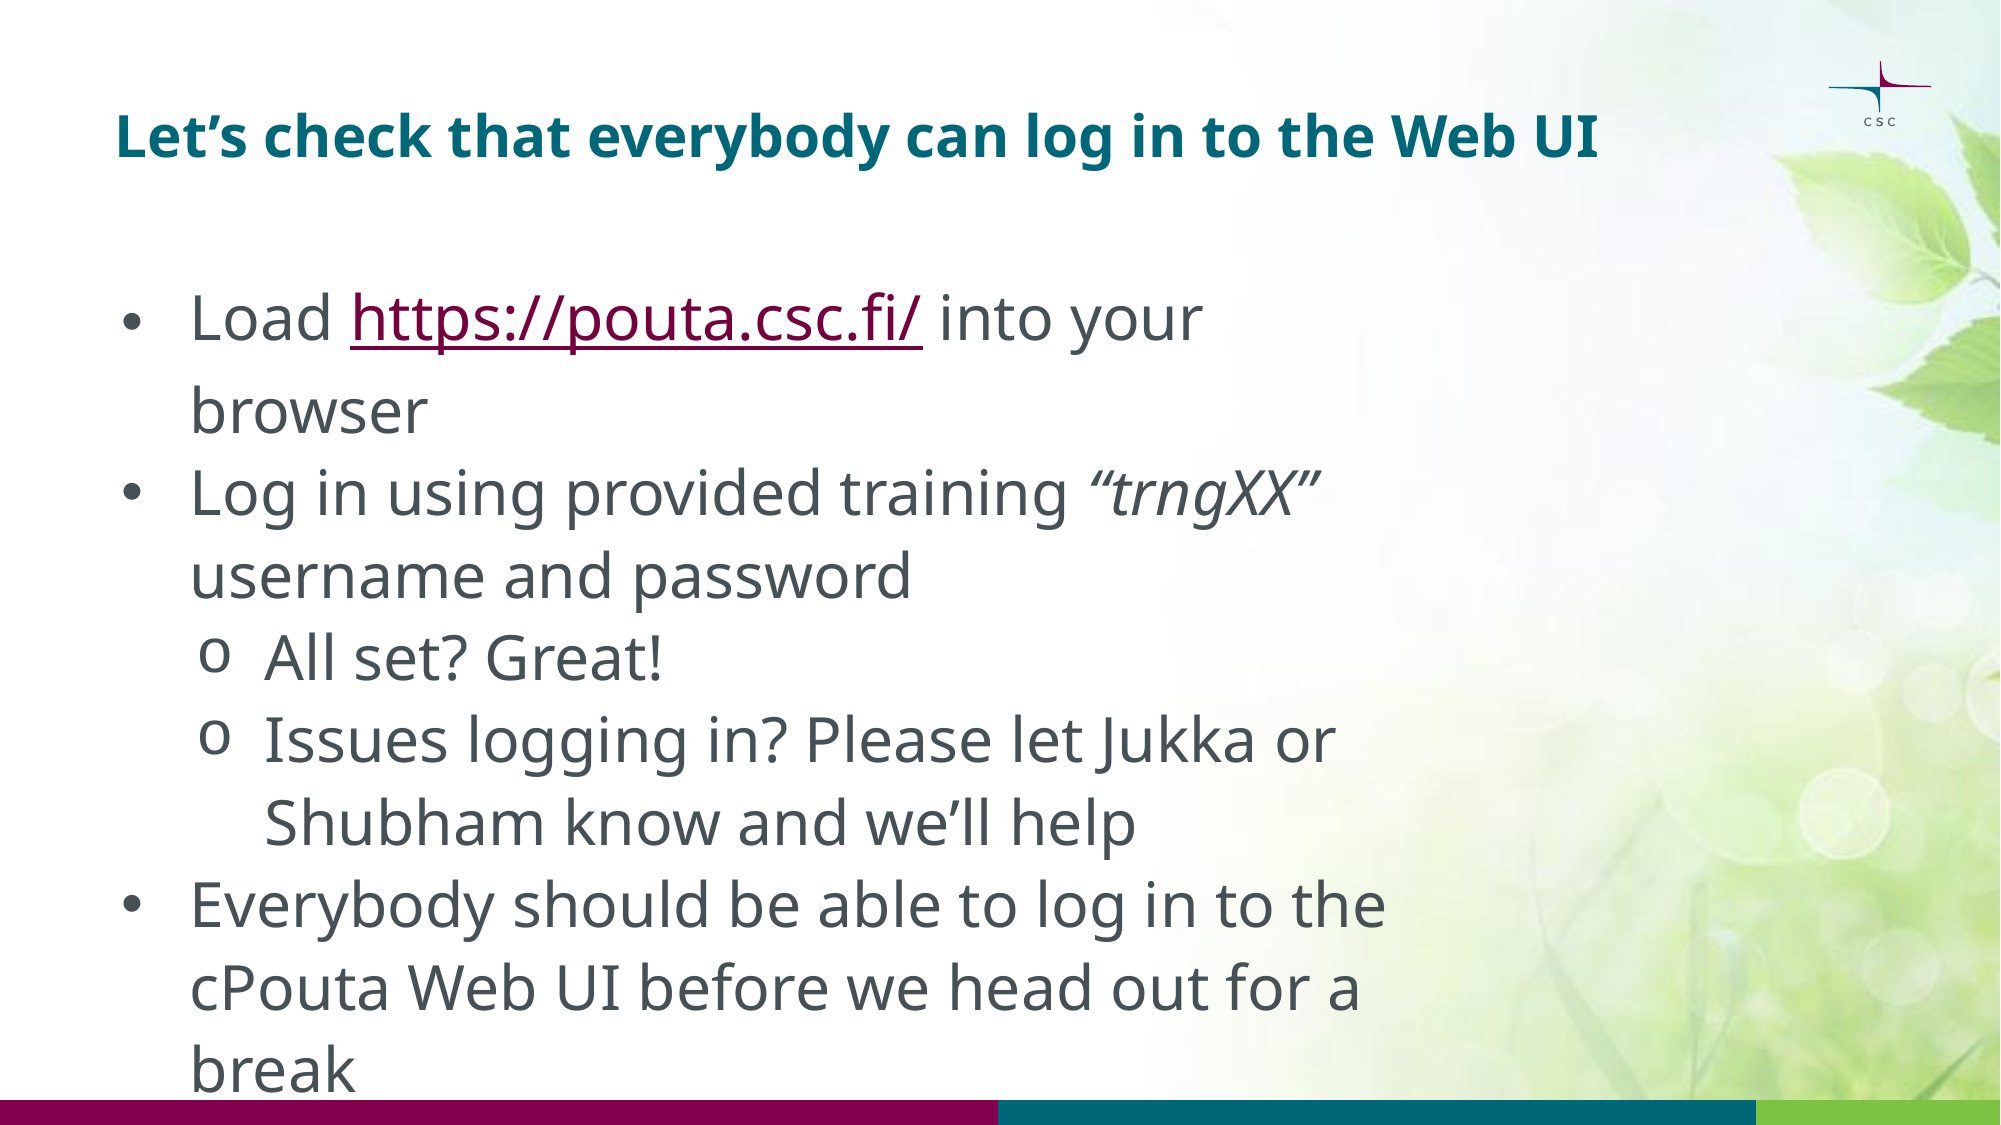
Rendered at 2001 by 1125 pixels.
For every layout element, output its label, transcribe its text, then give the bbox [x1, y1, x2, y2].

list Load https://pouta.csc.fi/ into your browser Log in using provided training “trngXX” username and password All set? Great! Issues logging in? Please let Jukka or Shubham know and we’ll help Everybody should be able to log in to the cPouta Web UI before we head out for a break [99, 262, 1450, 1005]
picture [0, 0, 2000, 1100]
title Let’s check that everybody can log in to the Web UI [99, 40, 1794, 229]
